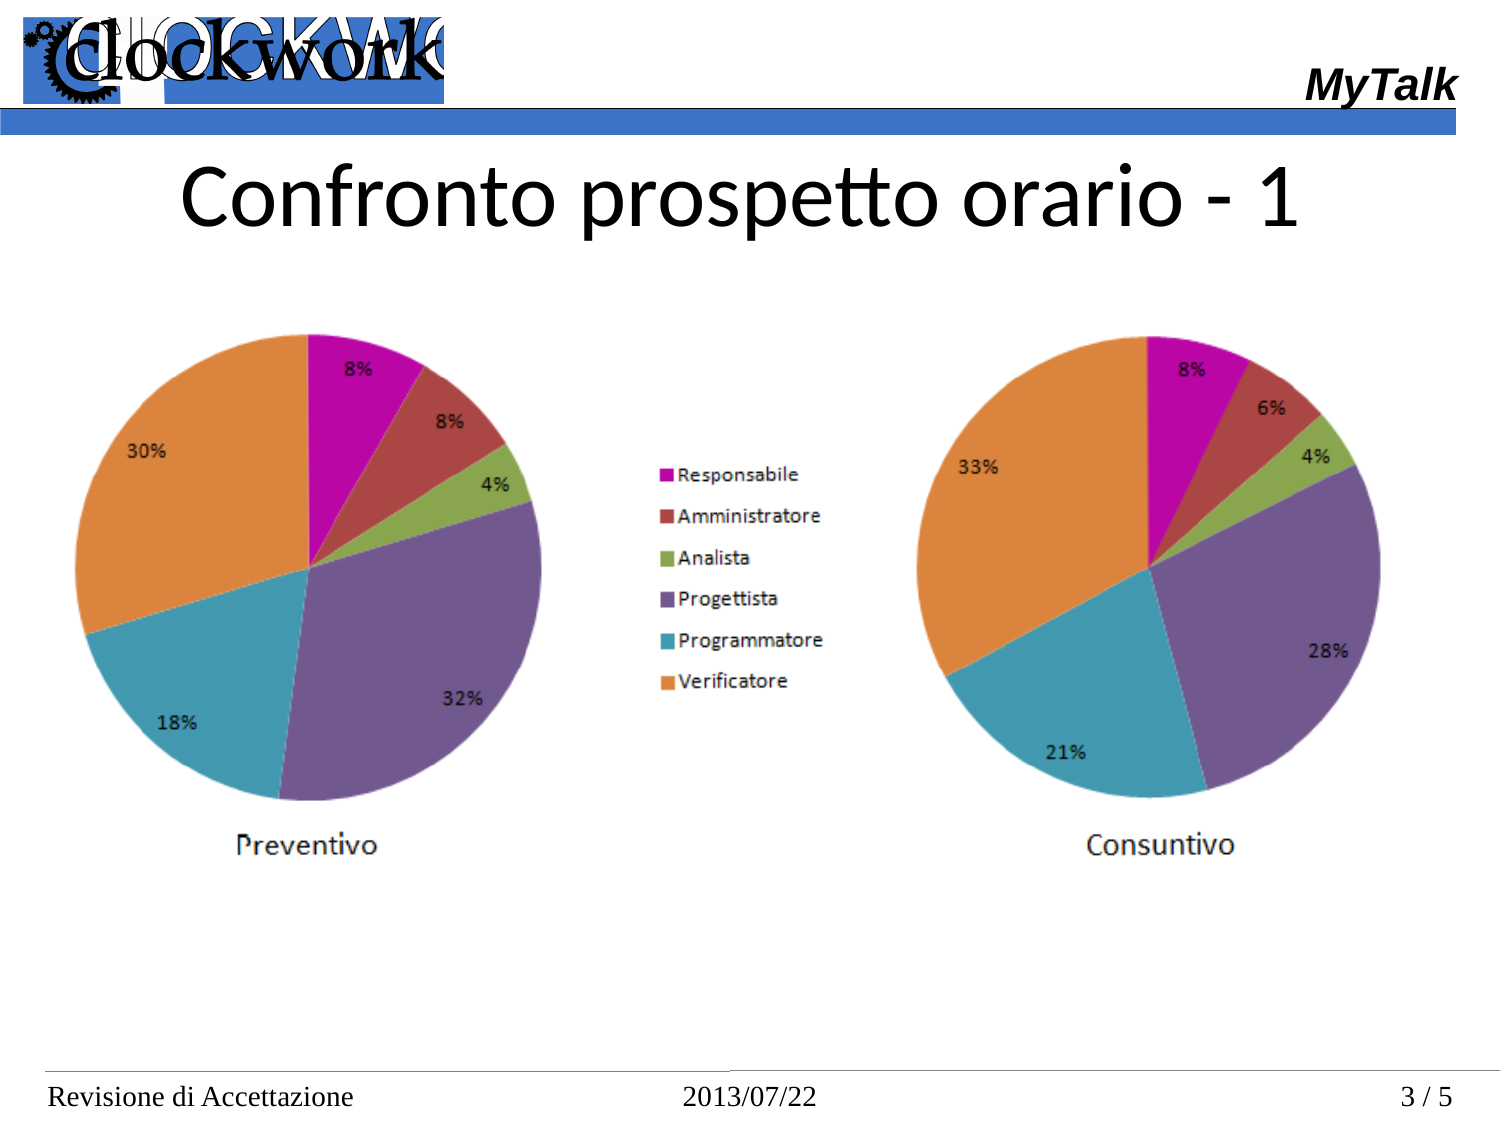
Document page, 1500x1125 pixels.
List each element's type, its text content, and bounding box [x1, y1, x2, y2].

picture [23, 17, 444, 104]
picture [0, 109, 1456, 135]
text_box Confronto prospetto orario - 1 [117, 135, 1366, 273]
picture [45, 281, 1486, 961]
